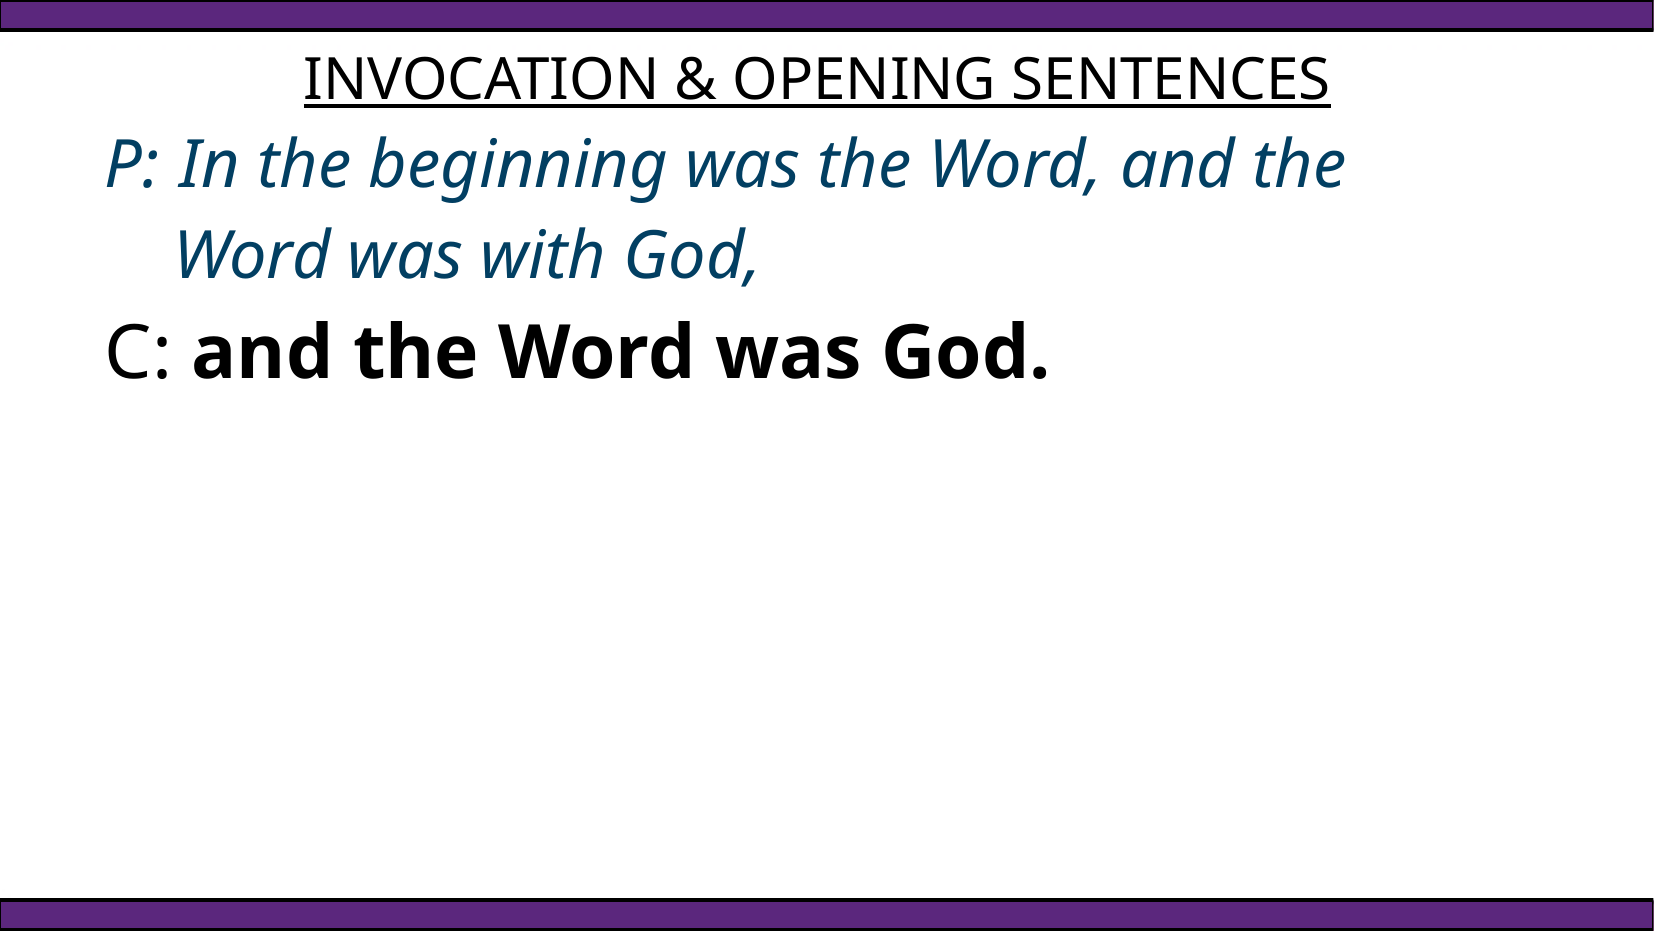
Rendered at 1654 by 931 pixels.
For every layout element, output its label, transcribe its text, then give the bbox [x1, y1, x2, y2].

picture [0, 31, 1654, 900]
text_box [0, 0, 1654, 31]
text_box [0, 900, 1654, 931]
text_box INVOCATION & OPENING SENTENCES P: In the beginning was the Word, and the Word was with God, C: and the Word was God. [90, 30, 1546, 421]
